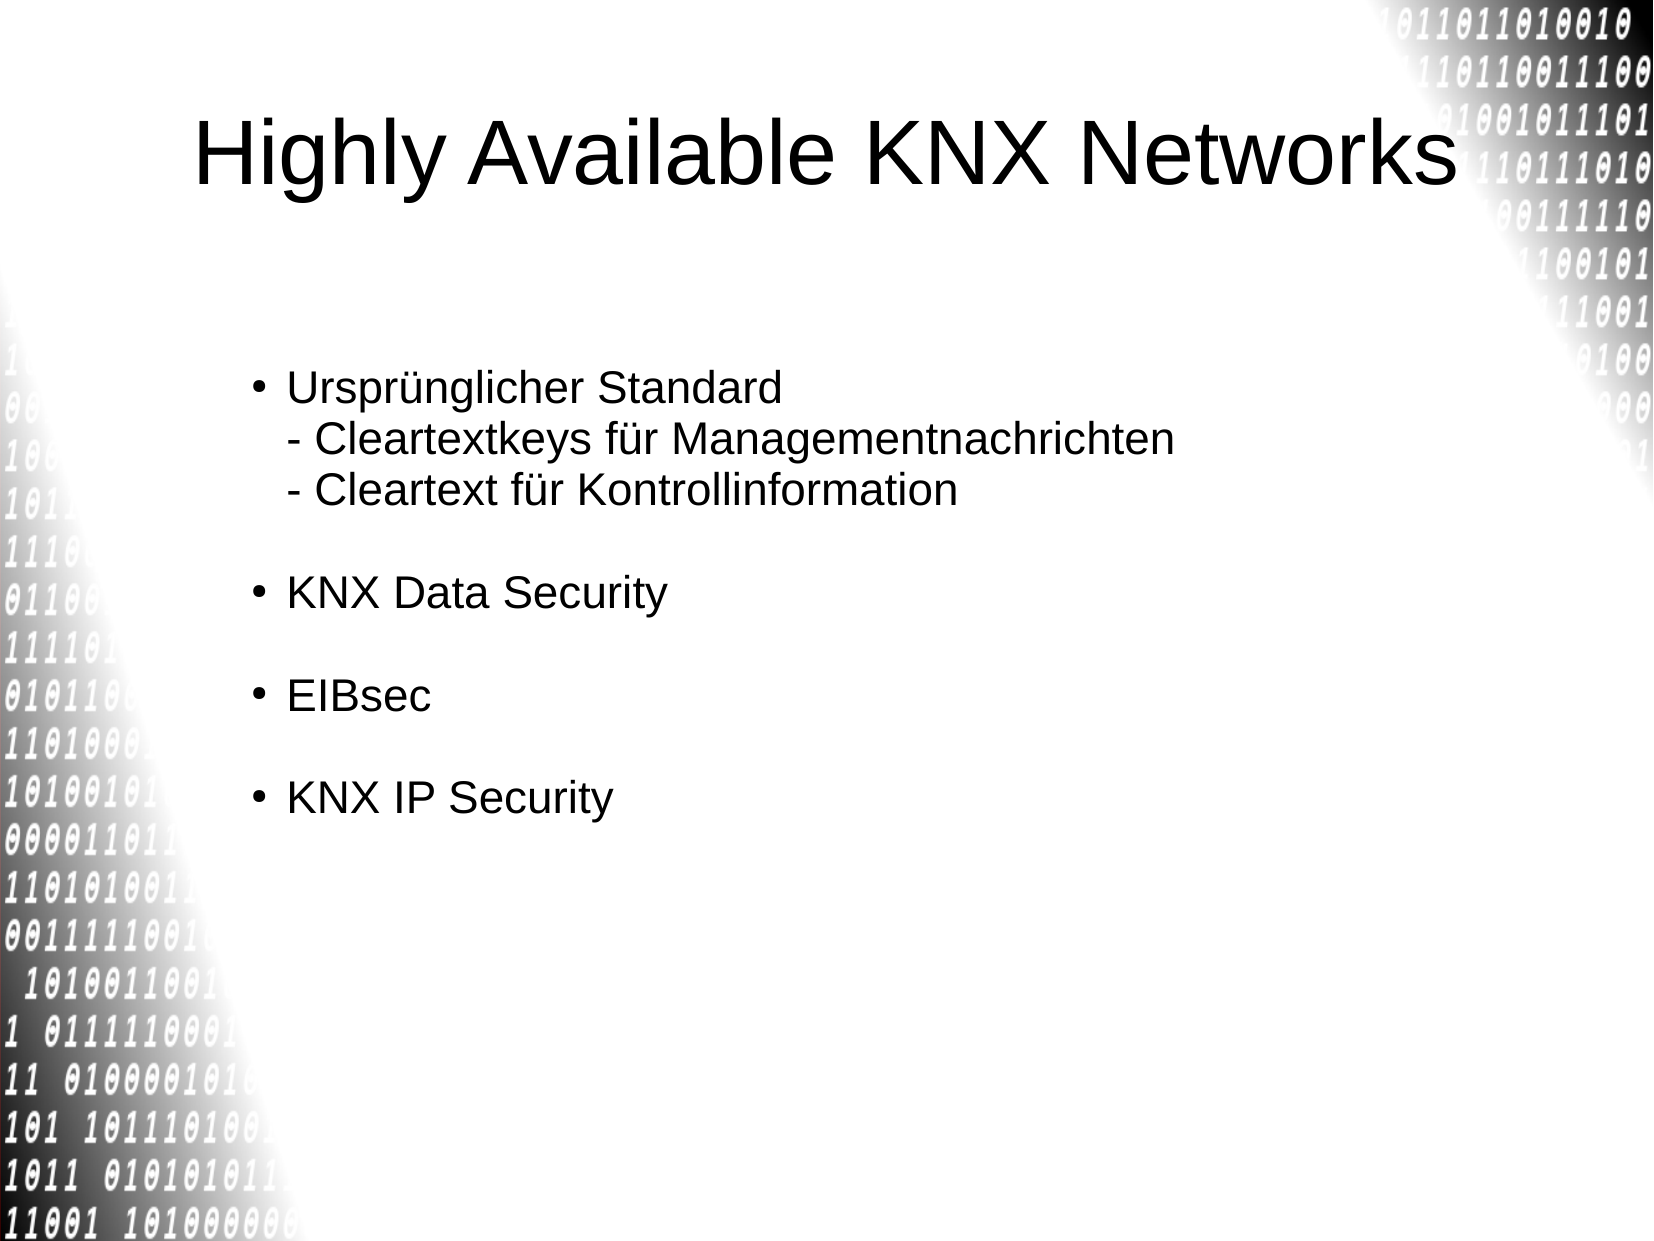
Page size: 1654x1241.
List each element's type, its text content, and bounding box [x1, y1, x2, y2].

picture [0, 0, 1653, 1241]
text_box Ursprünglicher Standard - Cleartextkeys für Managementnachrichten - Cleartext für Kontrollinformation KNX Data Security EIBsec KNX IP Security [236, 354, 1276, 831]
